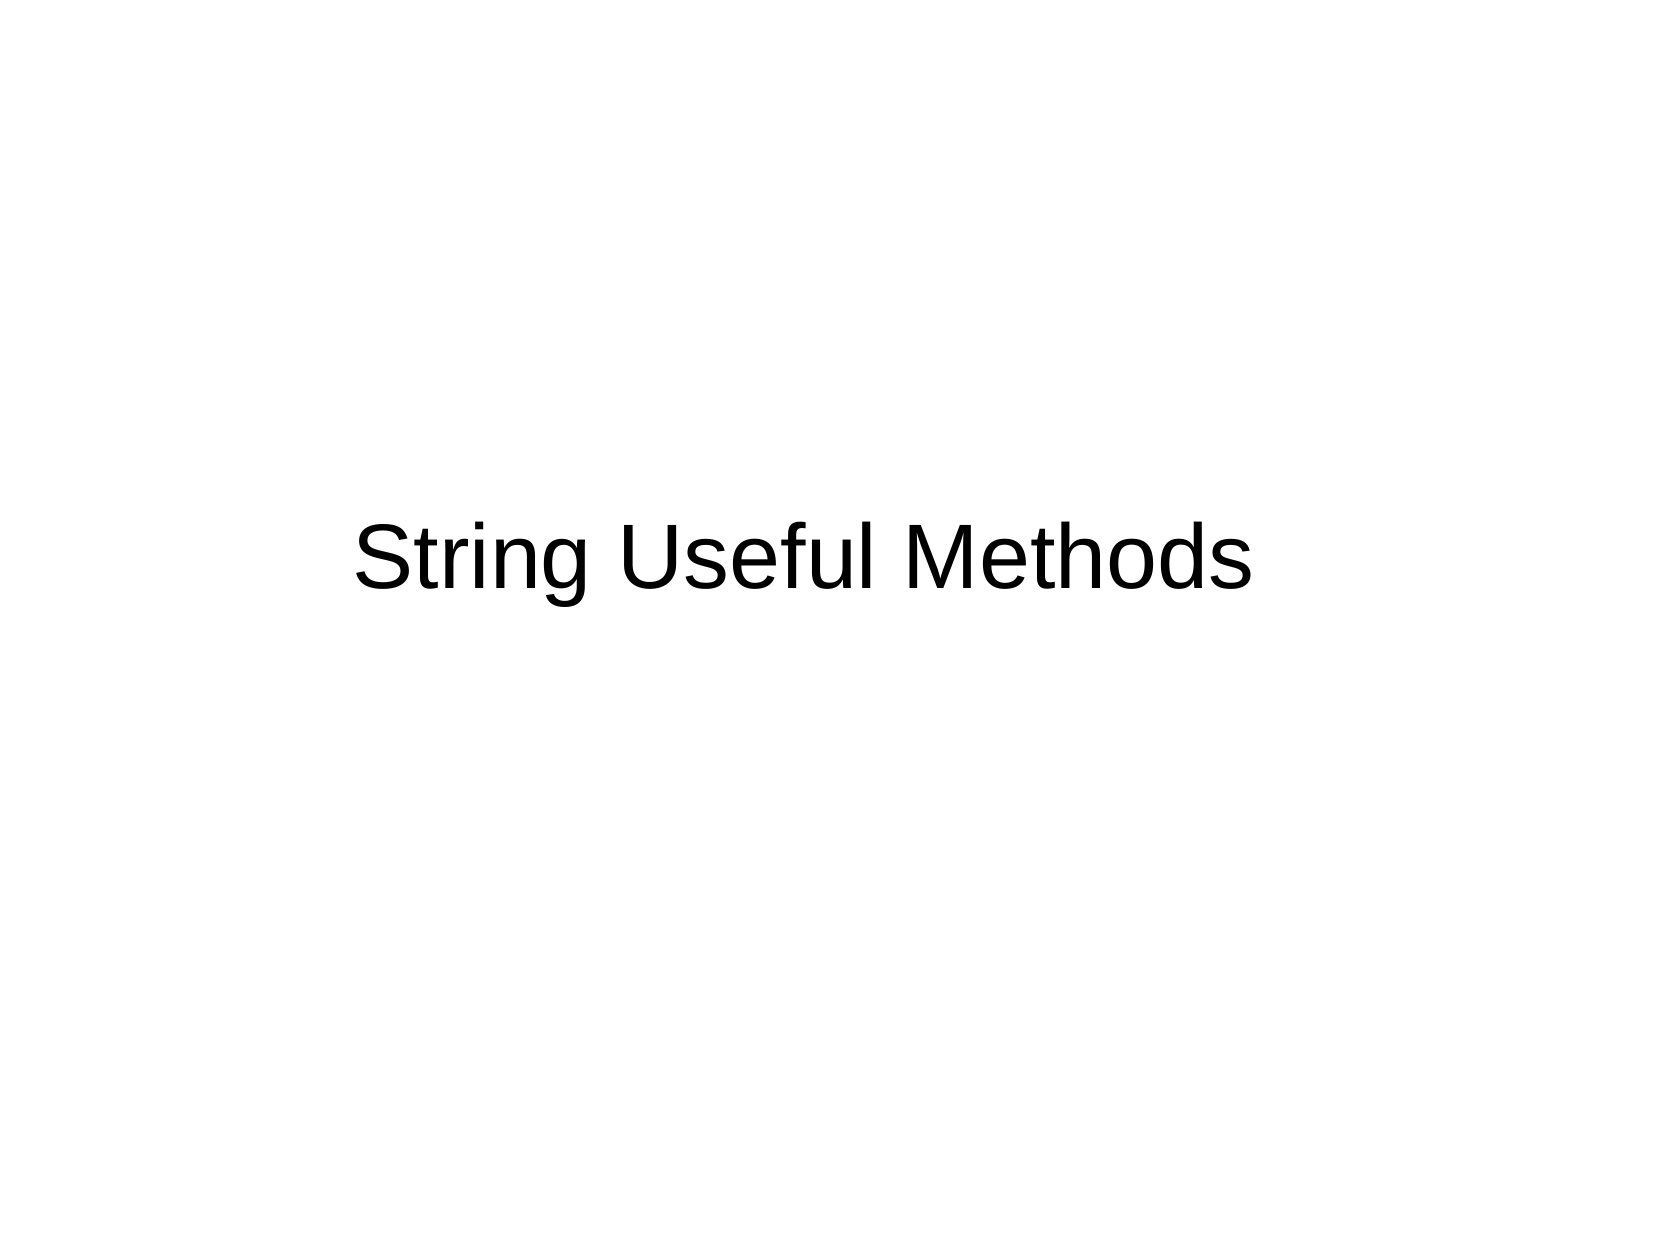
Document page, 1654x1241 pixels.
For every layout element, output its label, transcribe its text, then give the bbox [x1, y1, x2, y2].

title String Useful Methods [60, 452, 1549, 661]
